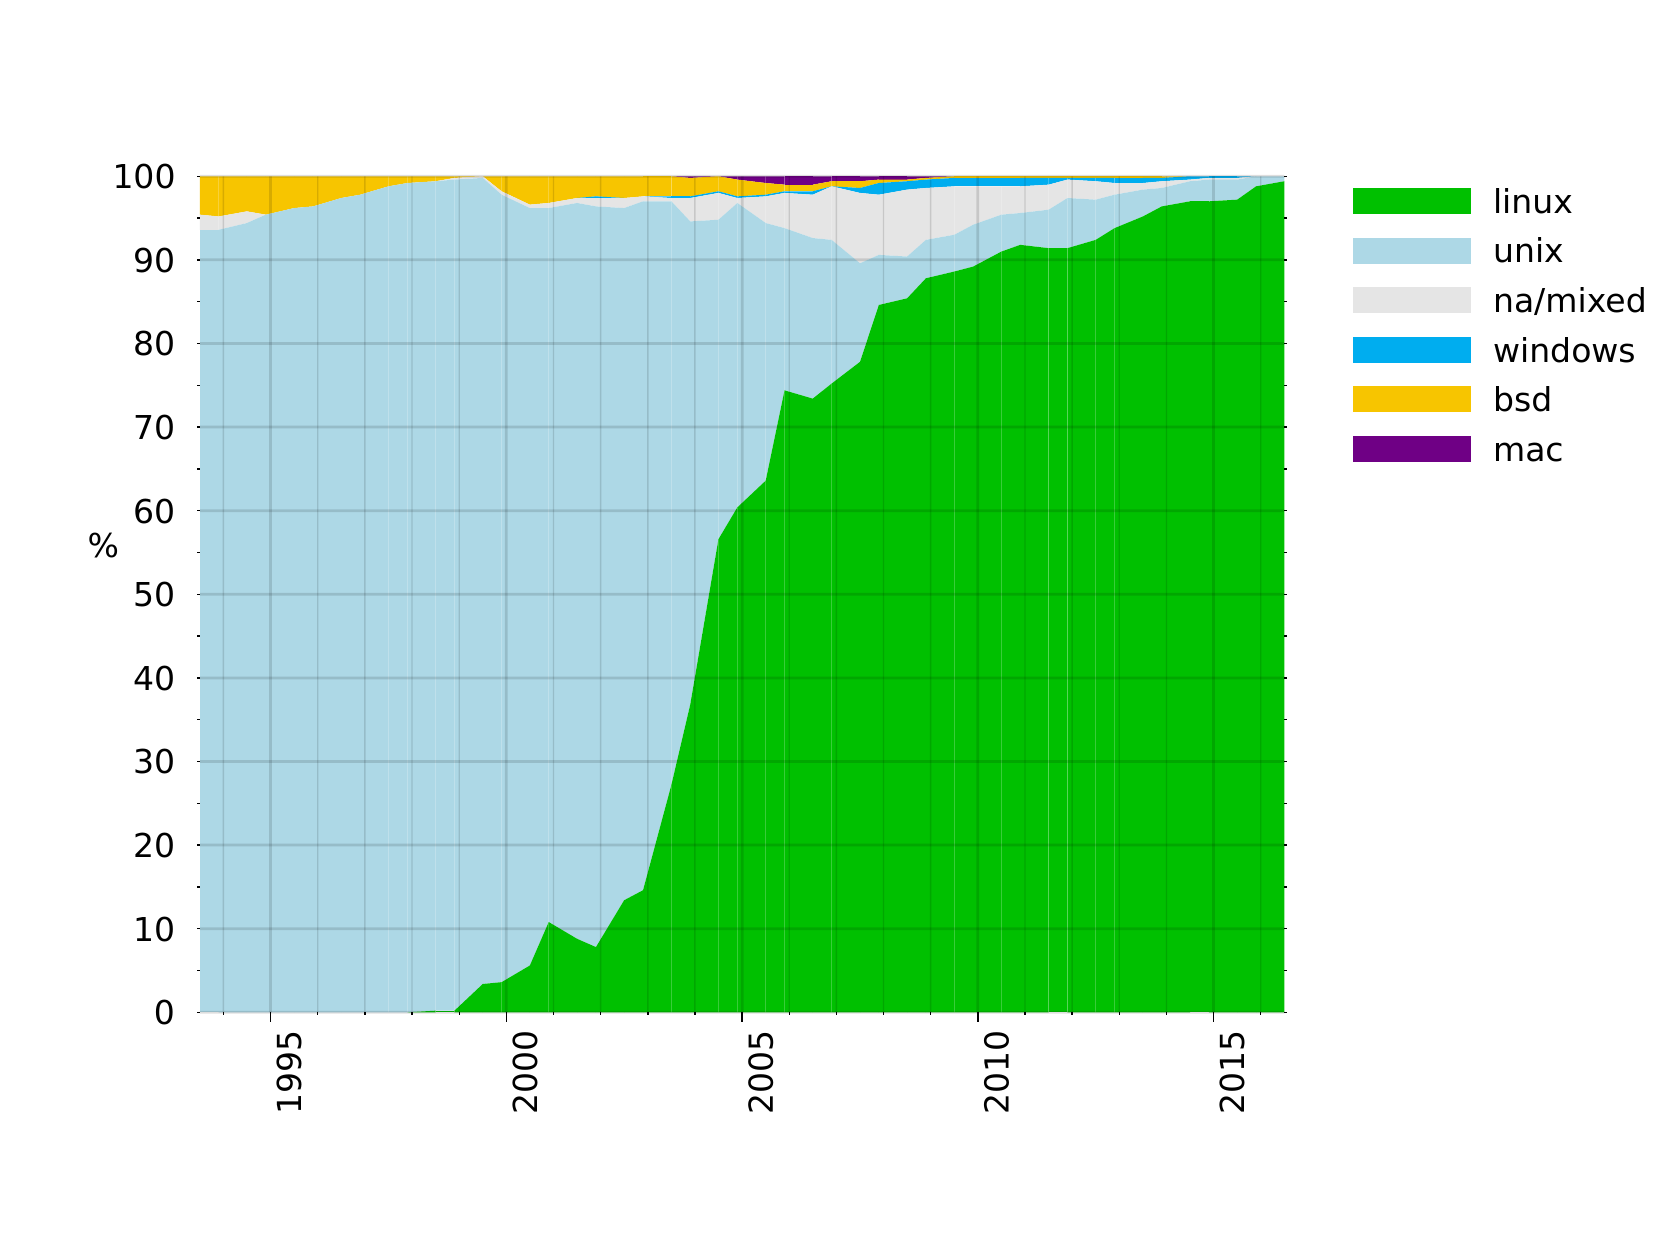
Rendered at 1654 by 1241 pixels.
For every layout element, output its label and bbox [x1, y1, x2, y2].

picture [47, 129, 1654, 1123]
